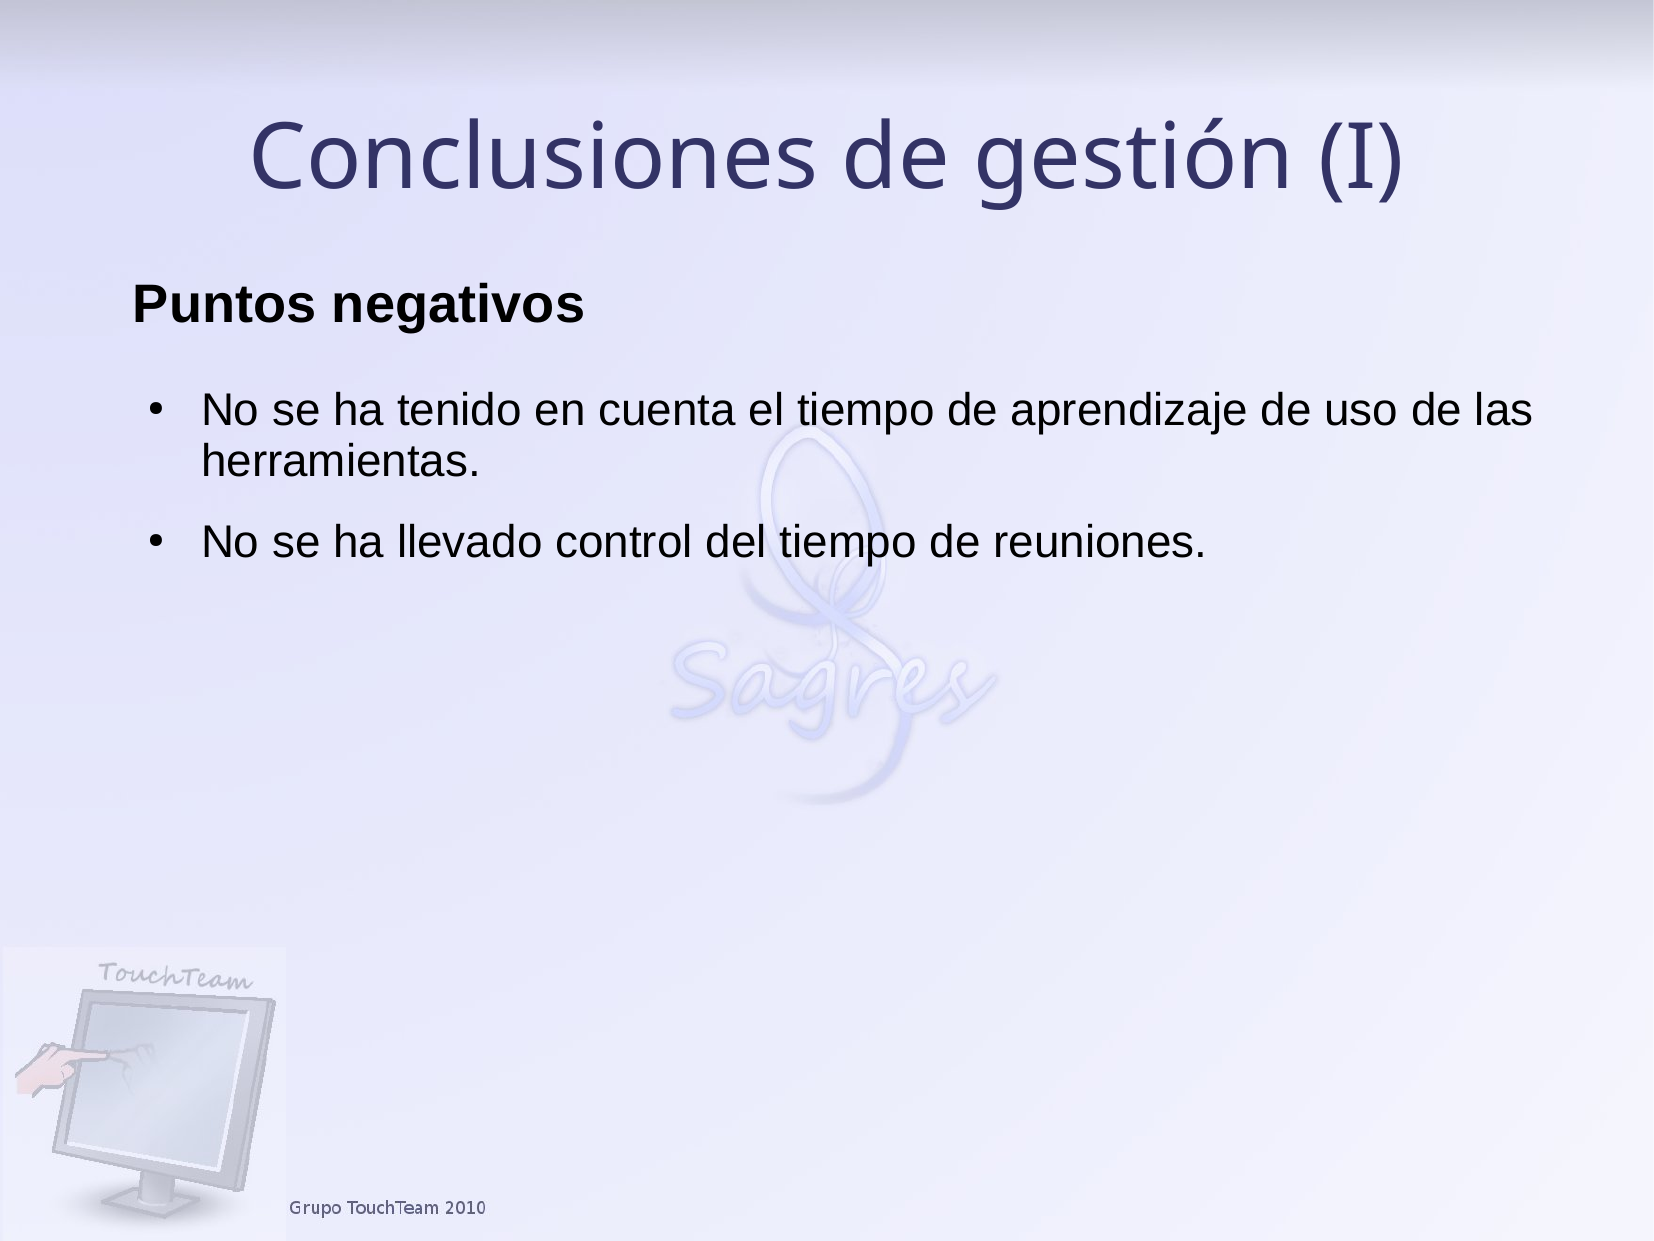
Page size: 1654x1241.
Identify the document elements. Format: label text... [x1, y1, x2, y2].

title Conclusiones de gestión (I) [82, 49, 1571, 257]
text_box Puntos negativos [118, 265, 601, 343]
list No se ha tenido en cuenta el tiempo de aprendizaje de uso de las herramientas. No se ha llevado control del tiempo de reuniones. [130, 383, 1536, 1173]
picture [0, 0, 1654, 1241]
